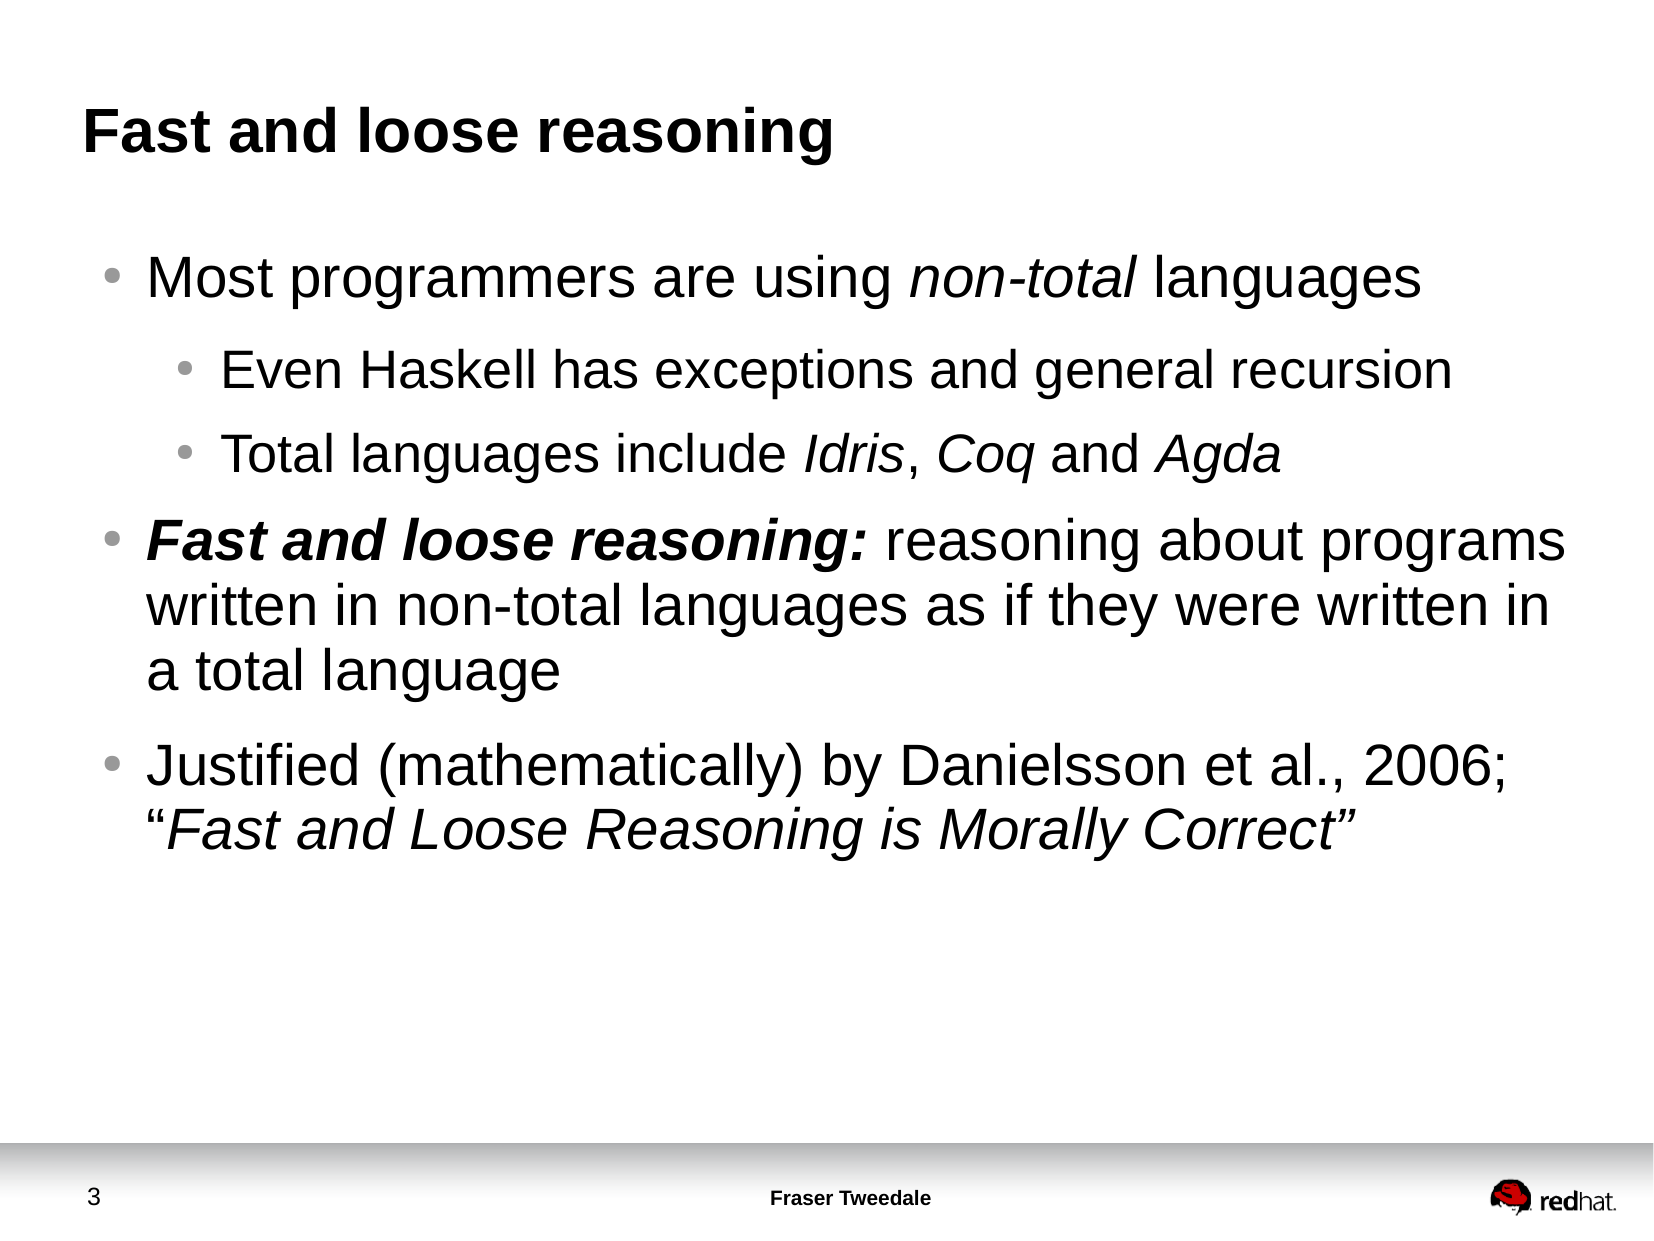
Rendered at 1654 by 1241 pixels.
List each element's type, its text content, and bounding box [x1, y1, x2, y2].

list Most programmers are using non-total languages Even Haskell has exceptions and general recursion Total languages include Idris, Coq and Agda Fast and loose reasoning: reasoning about programs written in non-total languages as if they were written in a total language Justified (mathematically) by Danielsson et al., 2006; “Fast and Loose Reasoning is Morally Correct” [86, 244, 1576, 1039]
title Fast and loose reasoning [82, 37, 1571, 226]
picture [0, 1143, 1654, 1241]
